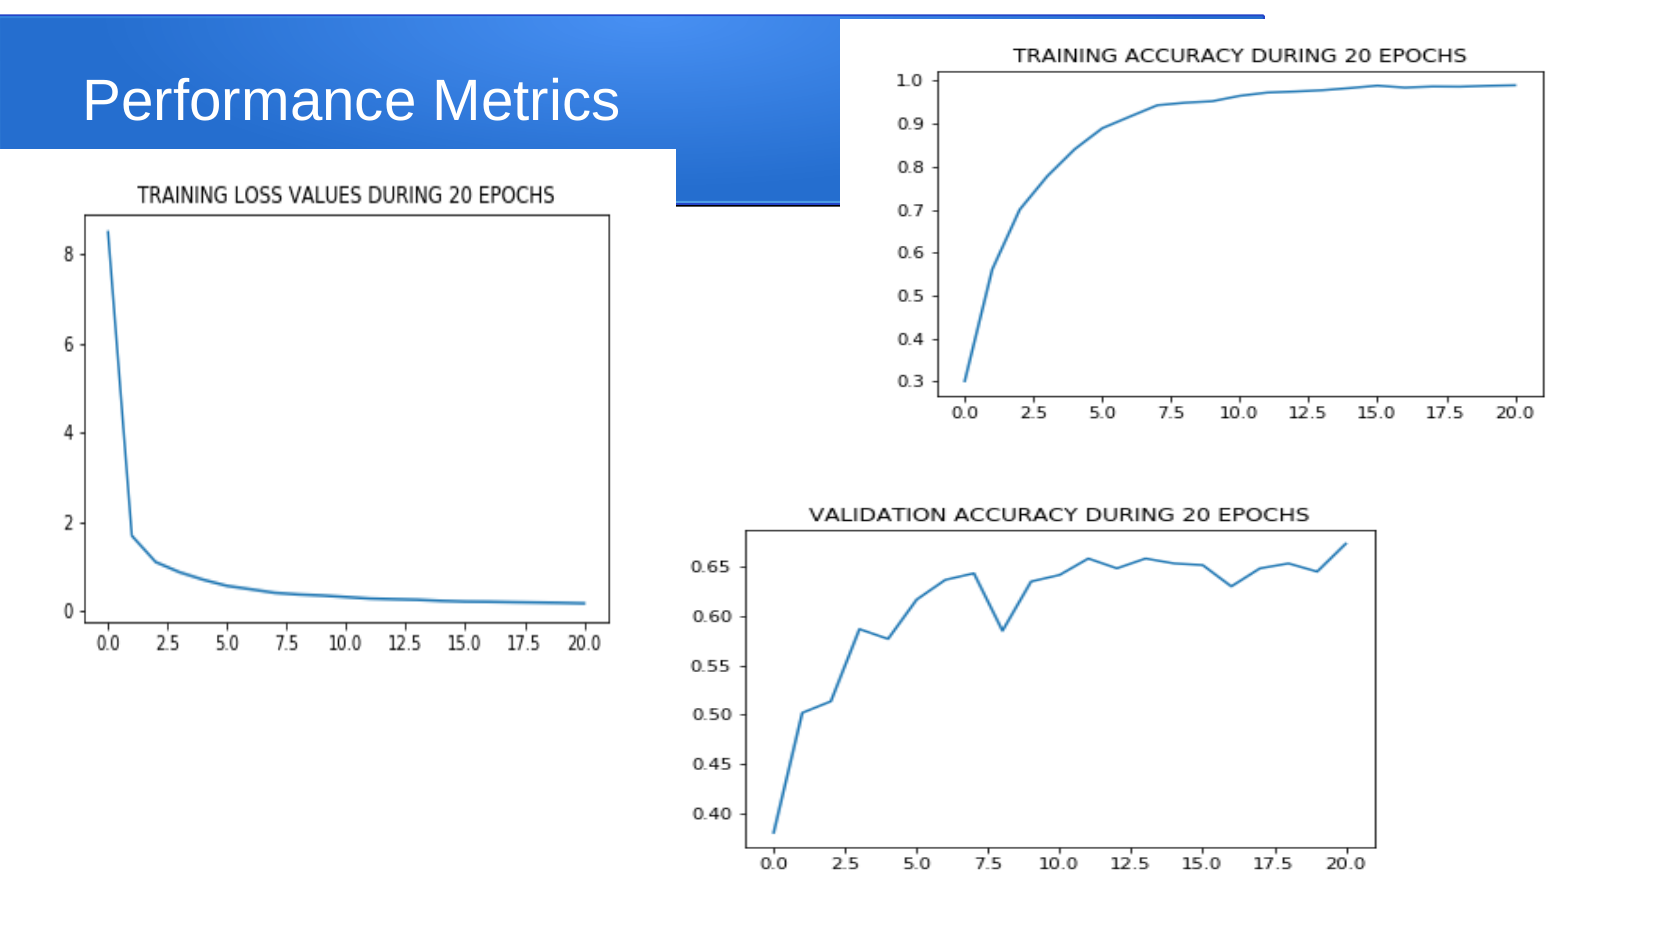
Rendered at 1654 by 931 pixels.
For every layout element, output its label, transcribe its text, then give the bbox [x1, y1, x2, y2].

title Performance Metrics [82, 35, 840, 166]
picture [840, 19, 1621, 451]
picture [0, 149, 1456, 901]
